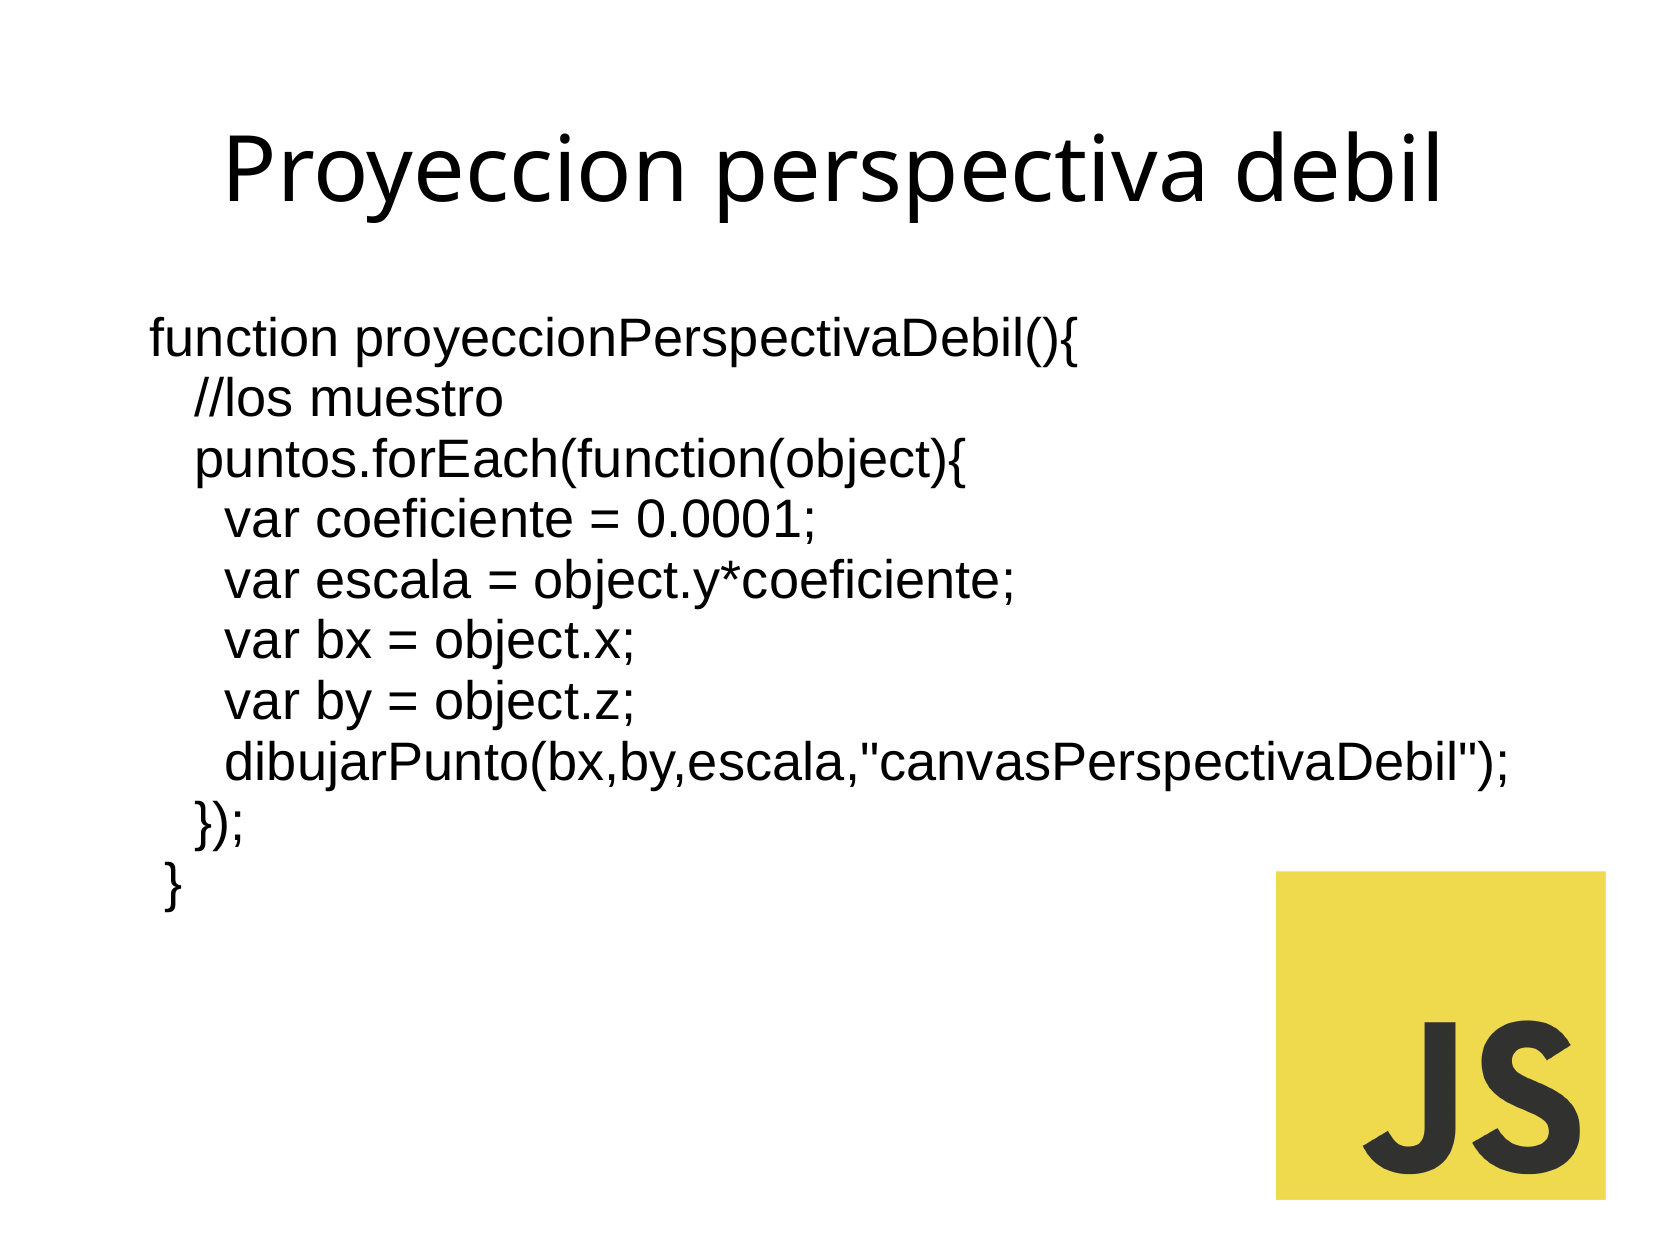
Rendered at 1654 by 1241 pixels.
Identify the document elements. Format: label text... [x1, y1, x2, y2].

picture [1276, 871, 1606, 1201]
title Proyeccion perspectiva debil [90, 62, 1579, 271]
text_box function proyeccionPerspectivaDebil(){ //los muestro puntos.forEach(function(object){ var coeficiente = 0.0001; var escala = object.y*coeficiente; var bx = object.x; var by = object.z; dibujarPunto(bx,by,escala,"canvasPerspectivaDebil"); }); } [60, 300, 1591, 965]
